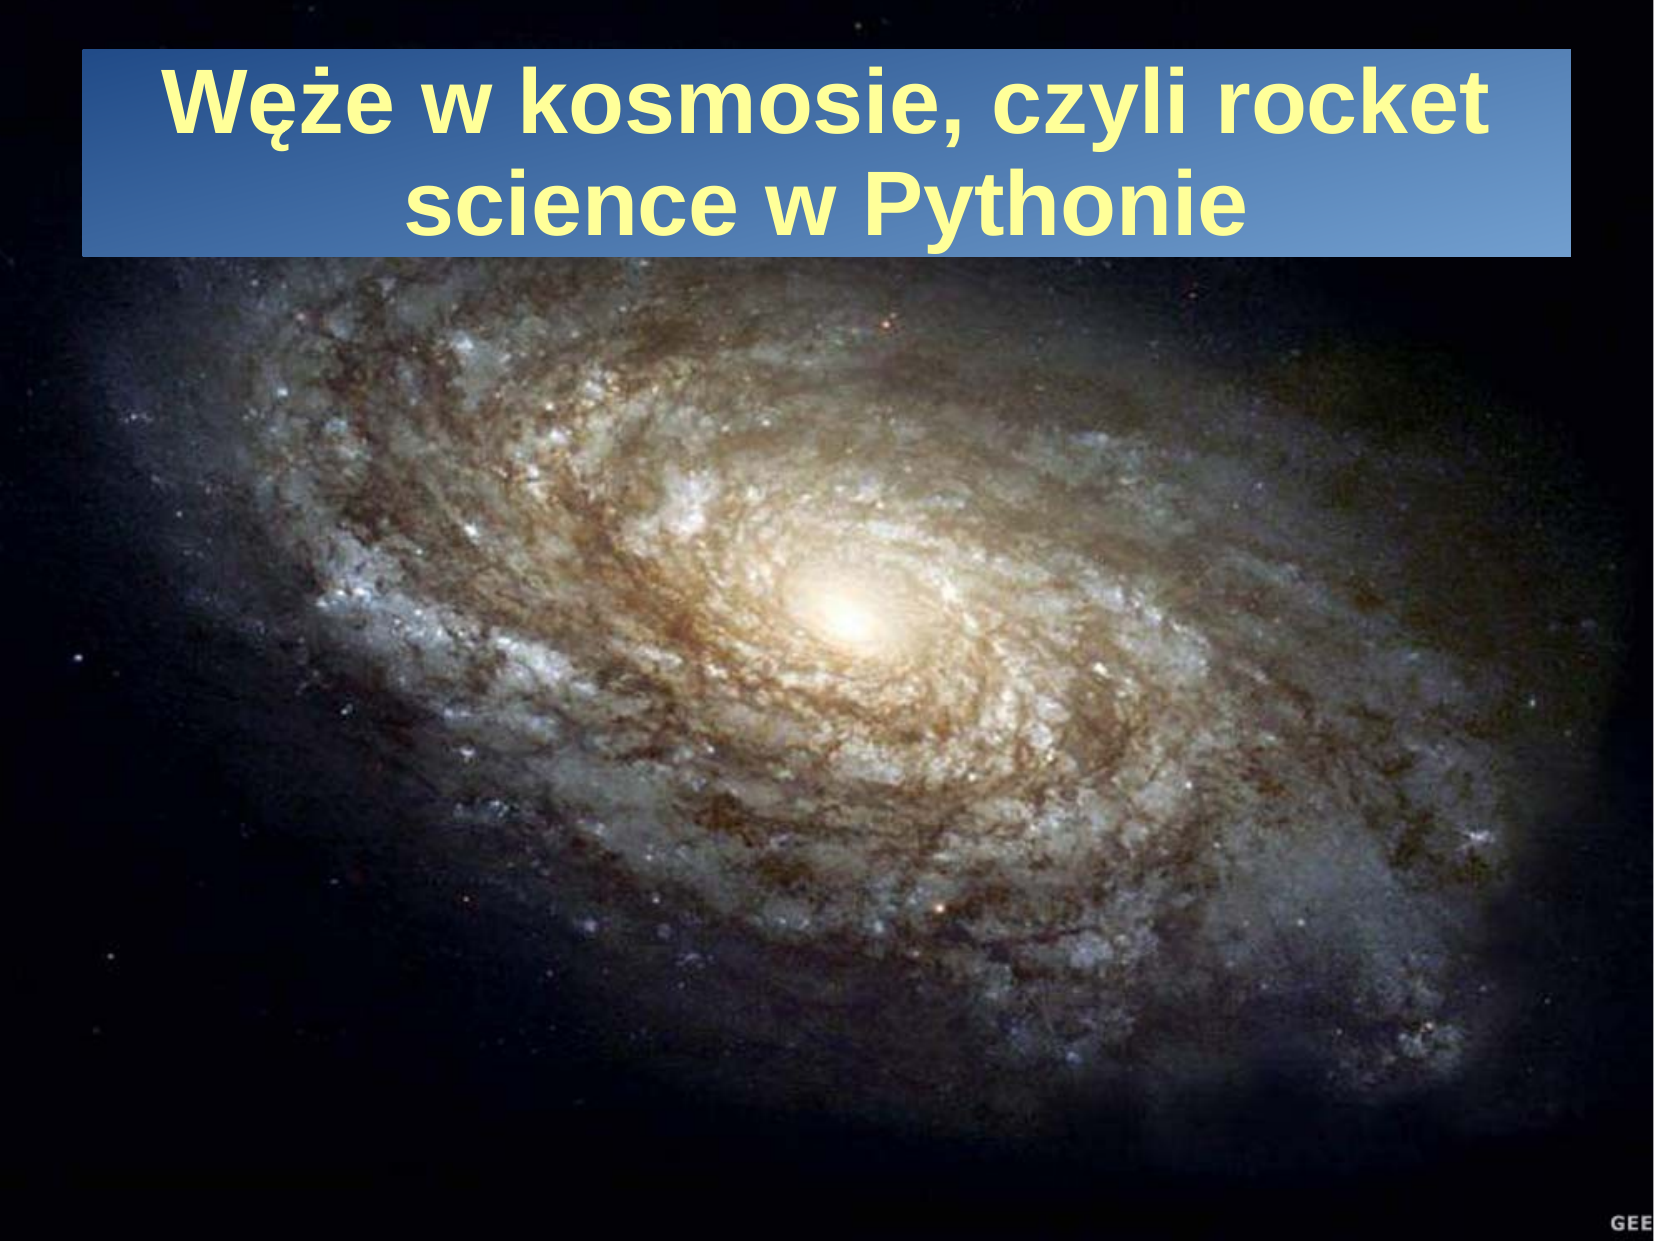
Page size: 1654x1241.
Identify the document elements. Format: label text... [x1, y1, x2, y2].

picture [0, 0, 1654, 1241]
title Węże w kosmosie, czyli rocket science w Pythonie [82, 49, 1571, 257]
